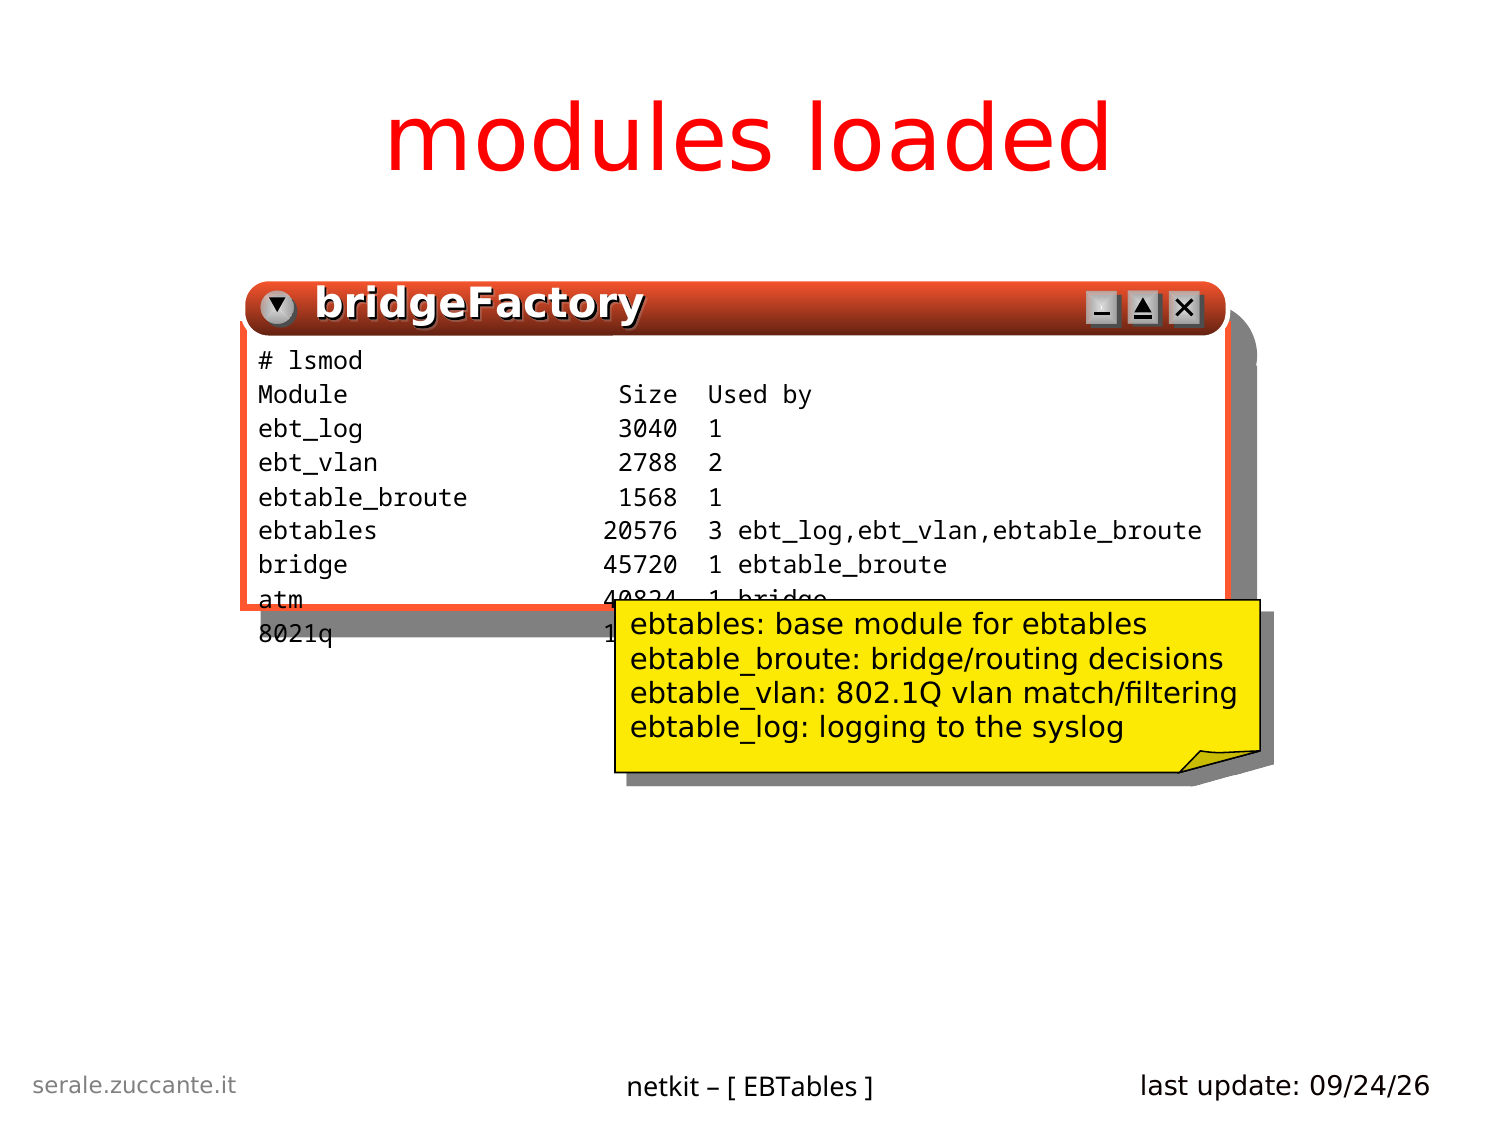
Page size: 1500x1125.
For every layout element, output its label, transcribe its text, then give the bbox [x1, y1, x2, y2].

text_box [260, 608, 615, 638]
text_box # lsmod Module Size Used by ebt_log 3040 1 ebt_vlan 2788 2 ebtable_broute 1568 1 ebtables 20576 3 ebt_log,ebt_vlan,ebtable_broute bridge 45720 1 ebtable_broute atm 40824 1 bridge 8021q 17544 0 [243, 323, 1228, 608]
text_box [242, 278, 313, 338]
text_box [277, 626, 282, 636]
title modules loaded [75, 28, 1426, 250]
text_box [322, 630, 329, 638]
text_box ebtables: base module for ebtables ebtable_broute: bridge/routing decisions ebtable_vlan: 802.1Q vlan match/filtering ebtable_log: logging to the syslog [615, 599, 1261, 773]
text_box [279, 630, 284, 638]
text_box [1051, 278, 1258, 599]
text_box bridgeFactory [313, 278, 1051, 338]
